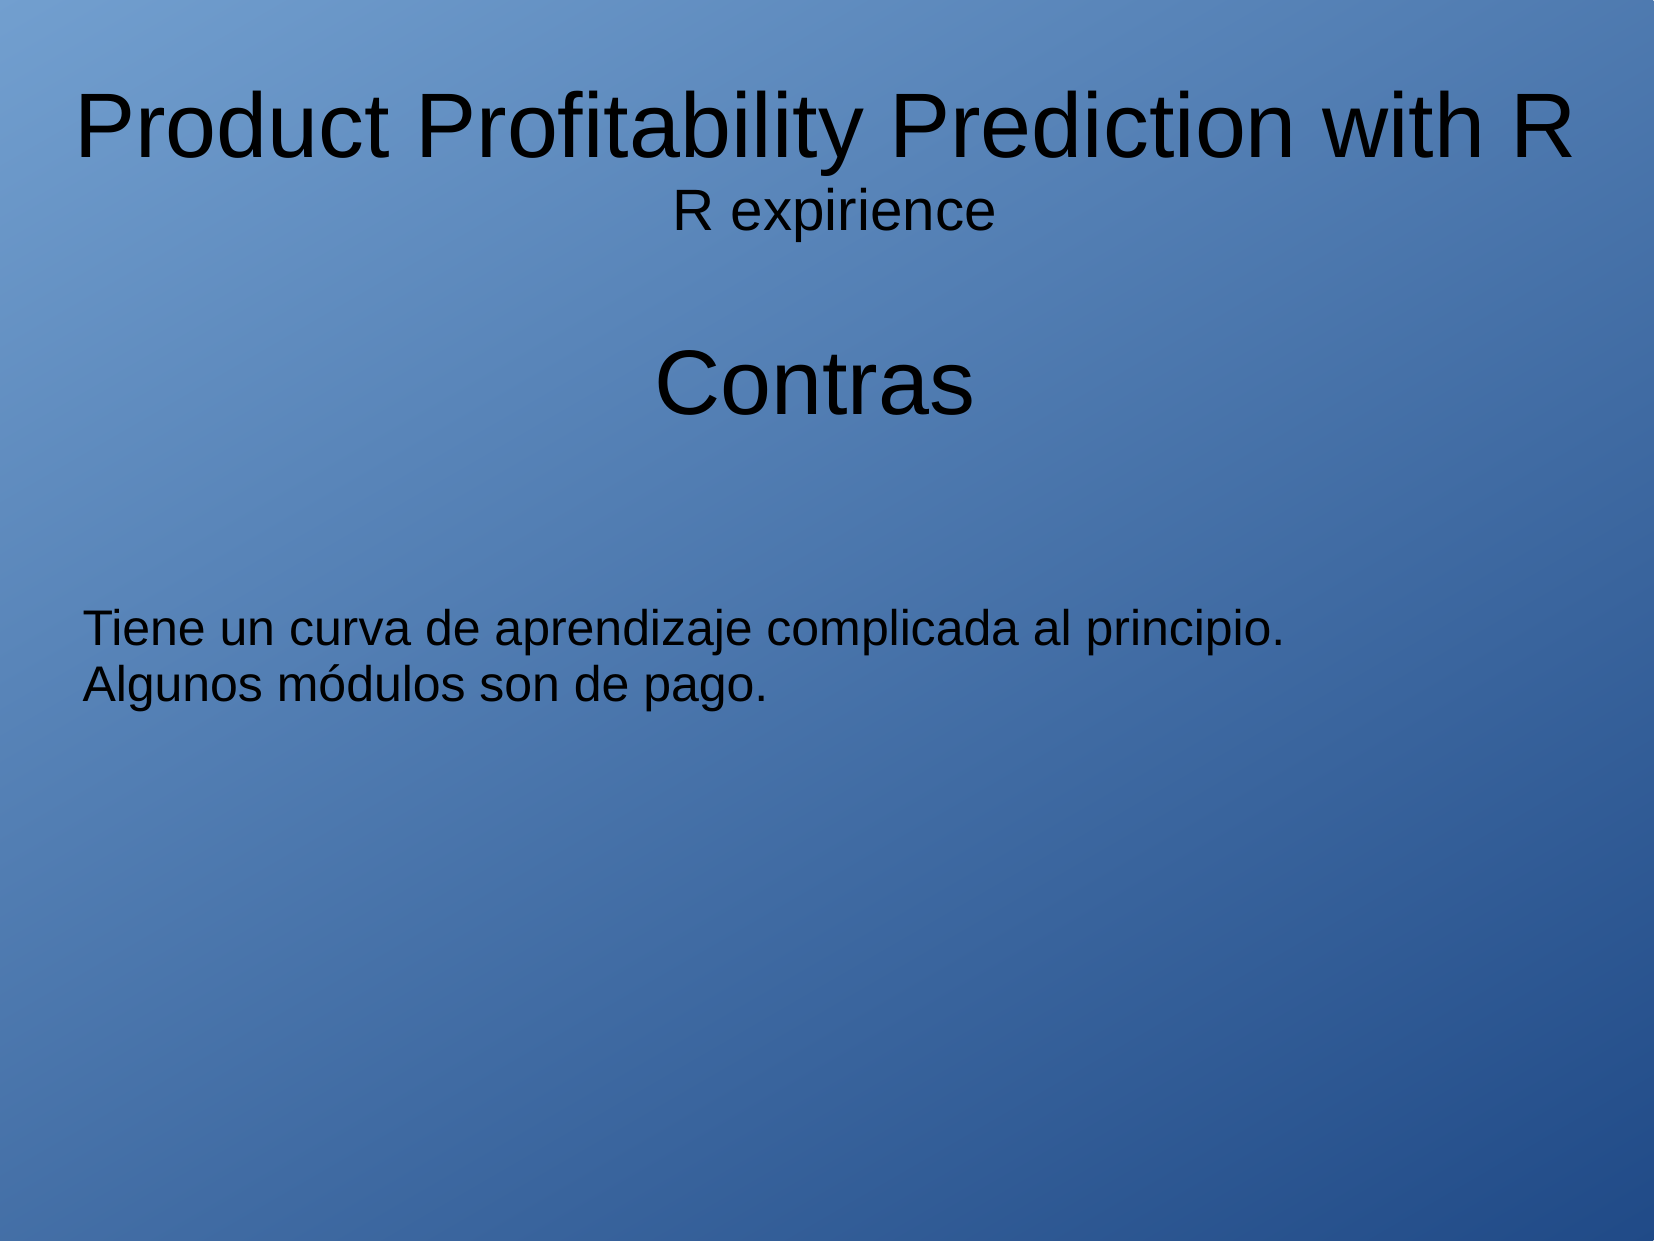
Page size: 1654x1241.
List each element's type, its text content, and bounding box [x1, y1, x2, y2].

title Contras [47, 248, 1583, 519]
subtitle Tiene un curva de aprendizaje complicada al principio. Algunos módulos son de pago. [82, 519, 1571, 1004]
title Product Profitability Prediction with R R expirience [59, 23, 1595, 294]
